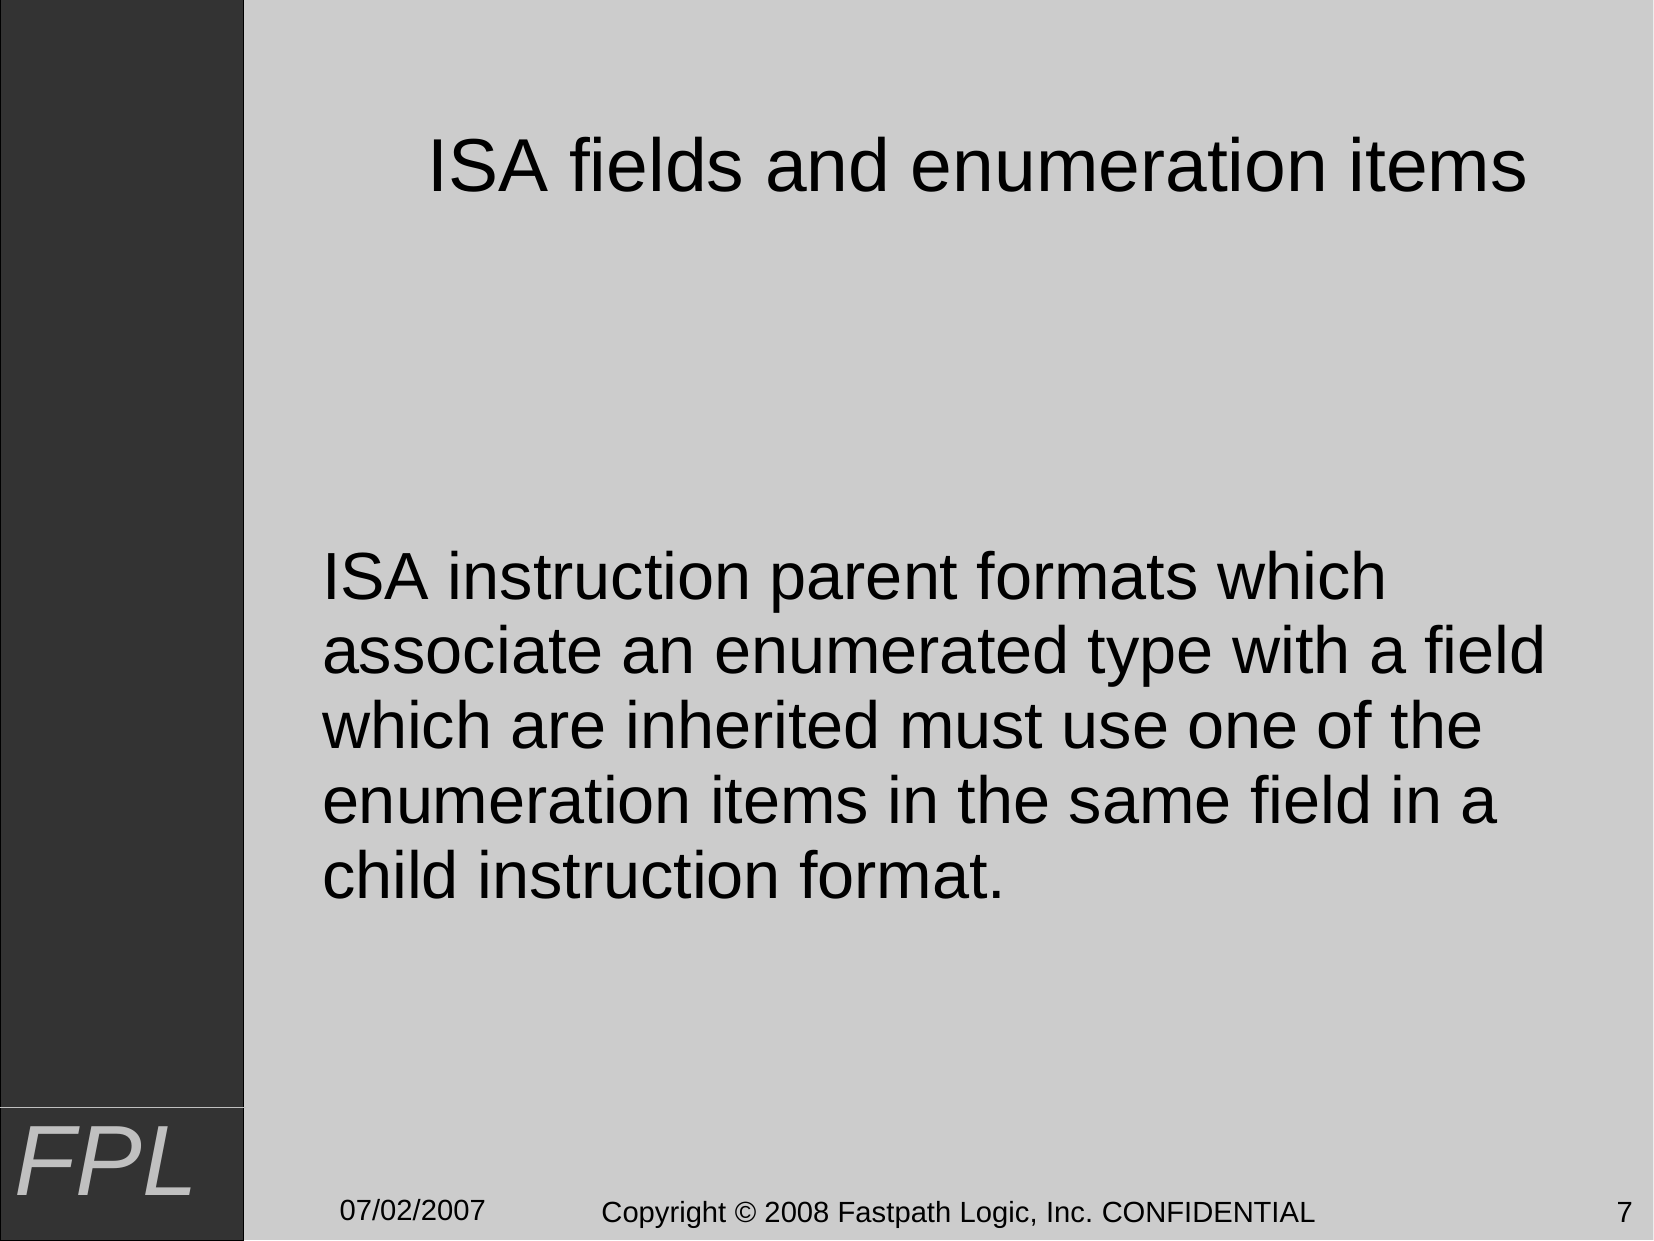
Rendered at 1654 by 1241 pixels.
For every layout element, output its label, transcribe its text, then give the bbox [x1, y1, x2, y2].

title ISA fields and enumeration items [427, 57, 1530, 272]
subtitle ISA instruction parent formats which associate an enumerated type with a field which are inherited must use one of the enumeration items in the same field in a child instruction format. [322, 272, 1635, 1179]
